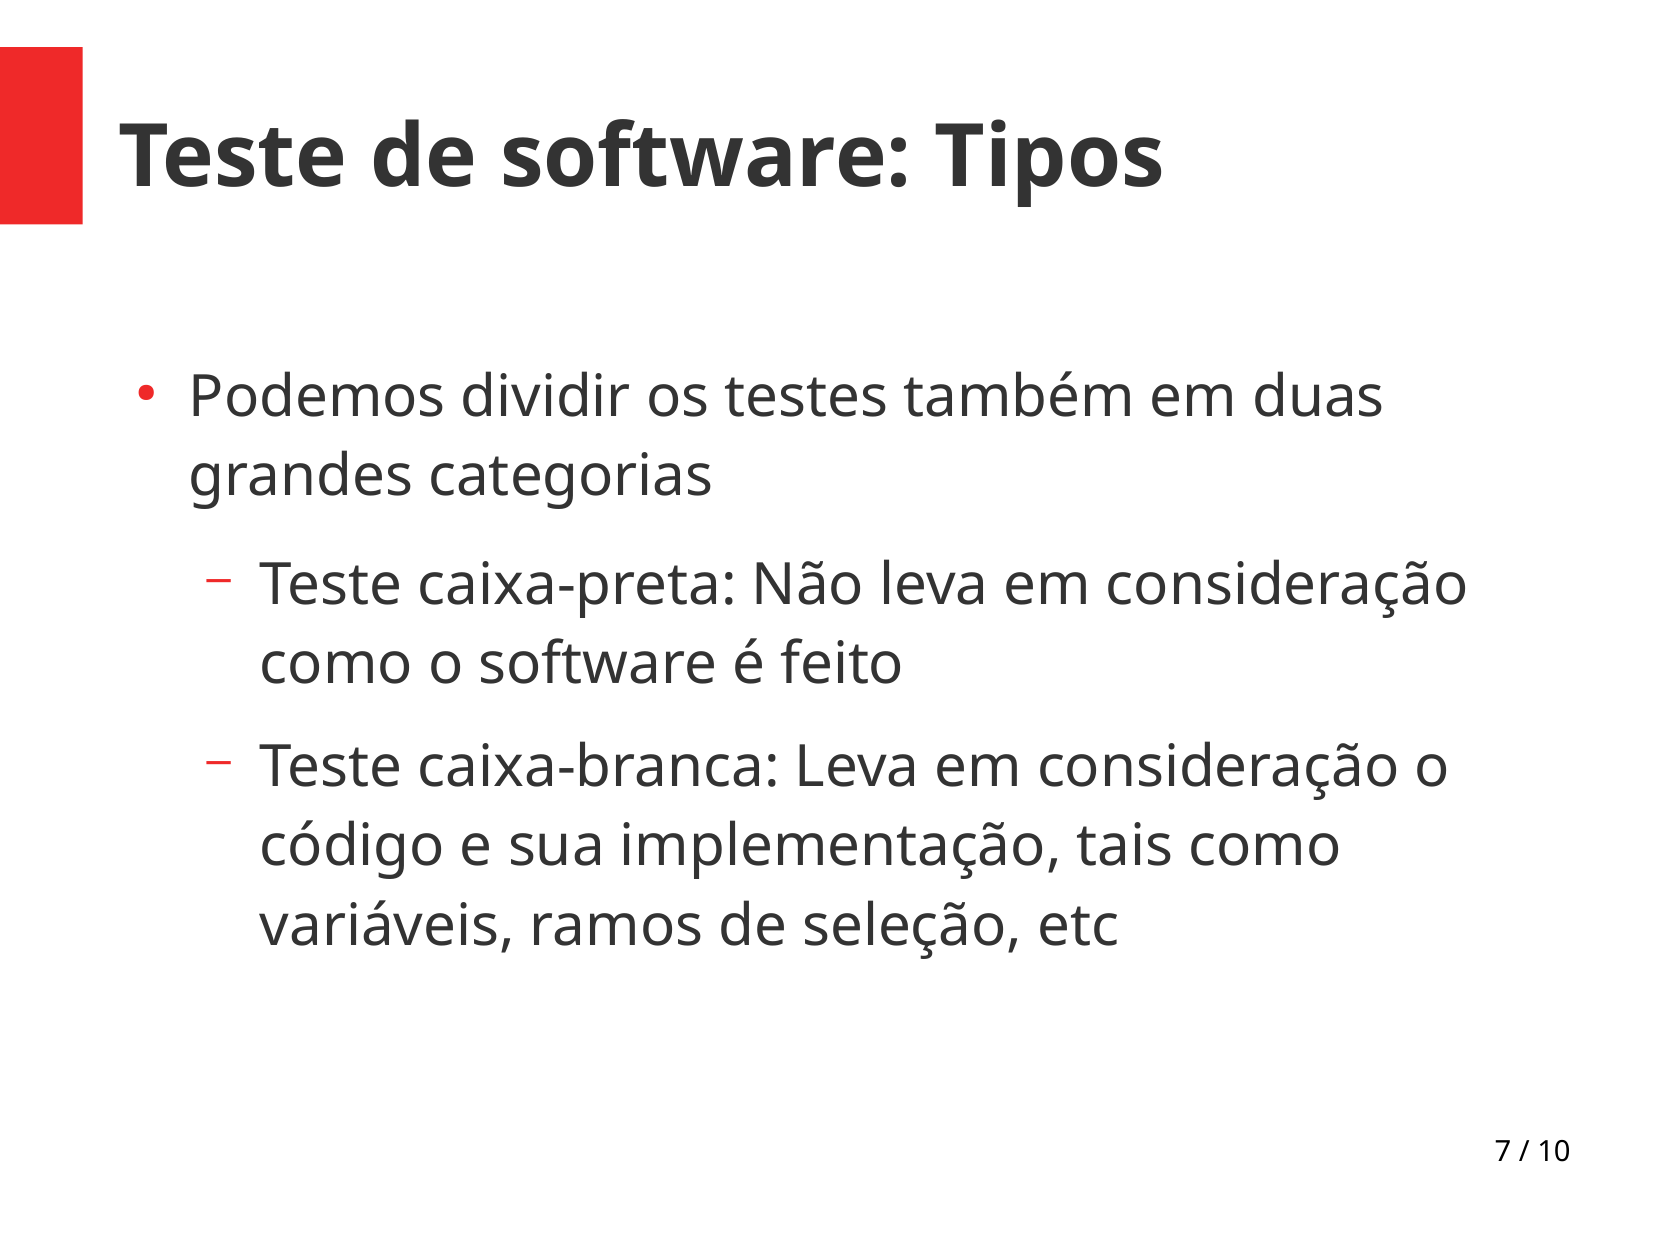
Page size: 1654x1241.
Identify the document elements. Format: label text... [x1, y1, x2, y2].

list Podemos dividir os testes também em duas grandes categorias Teste caixa-preta: Não leva em consideração como o software é feito Teste caixa-branca: Leva em consideração o código e sua implementação, tais como variáveis, ramos de seleção, etc [118, 354, 1536, 1074]
title Teste de software: Tipos [118, 49, 1571, 257]
